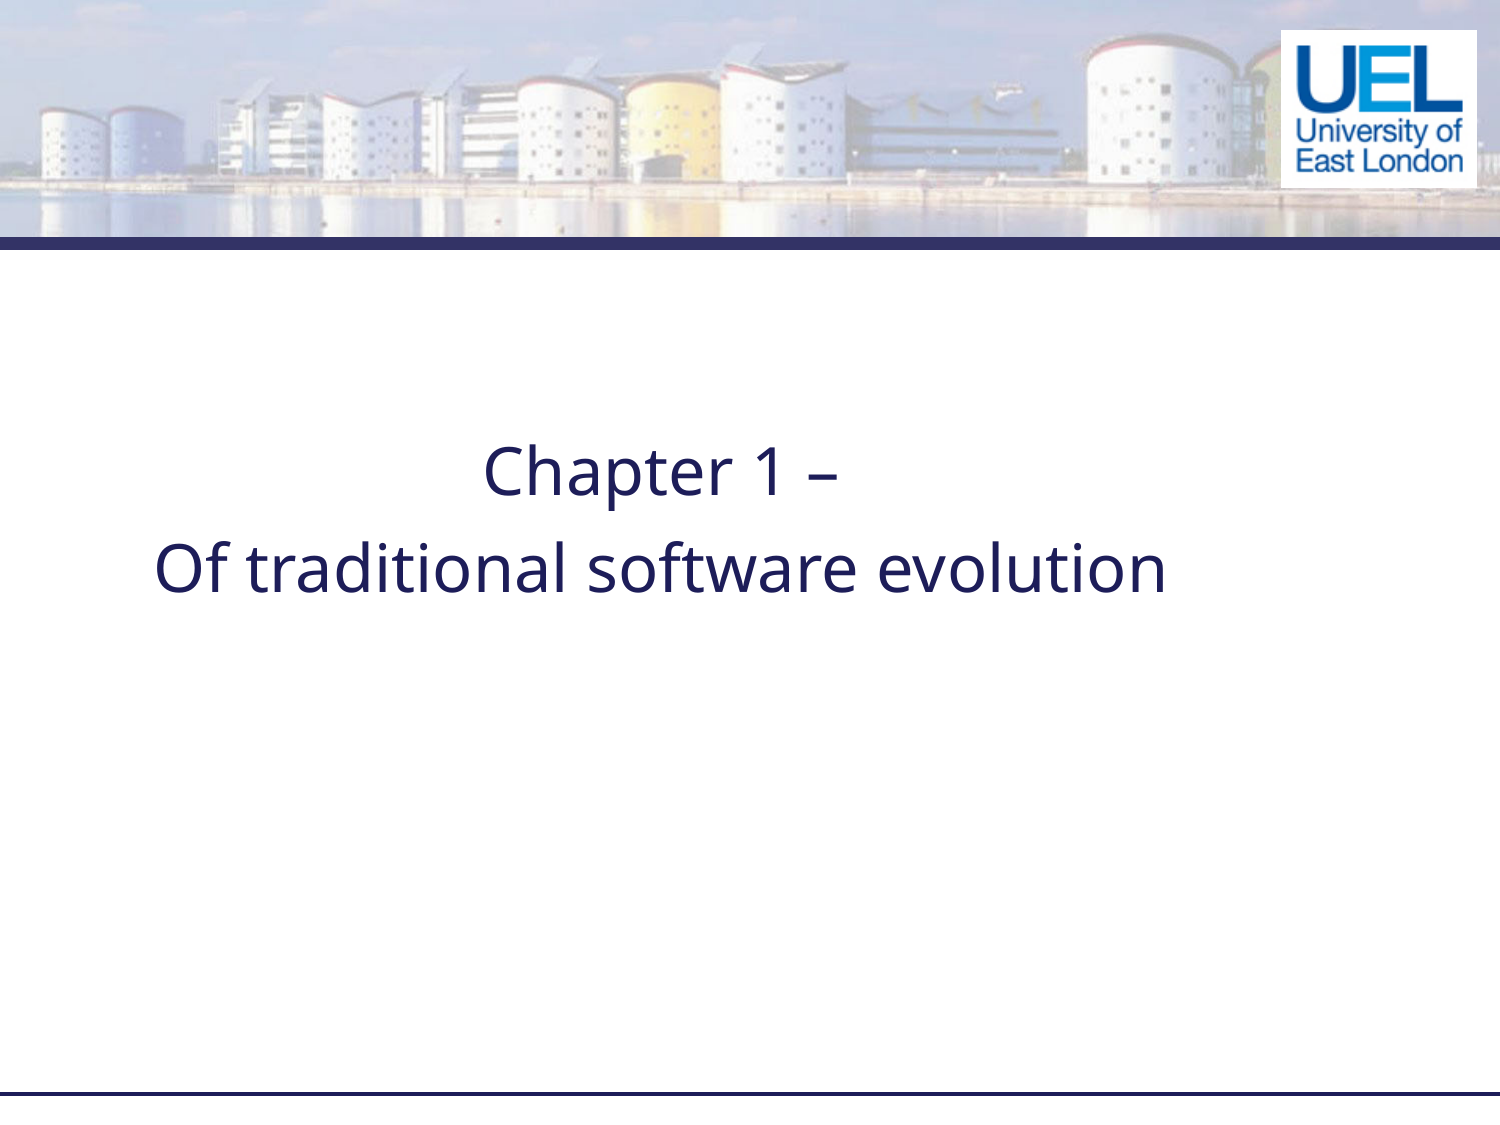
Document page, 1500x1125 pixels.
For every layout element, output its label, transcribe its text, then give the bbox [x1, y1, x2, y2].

subtitle Chapter 1 – Of traditional software evolution [76, 17, 1247, 991]
picture [0, 0, 1500, 237]
